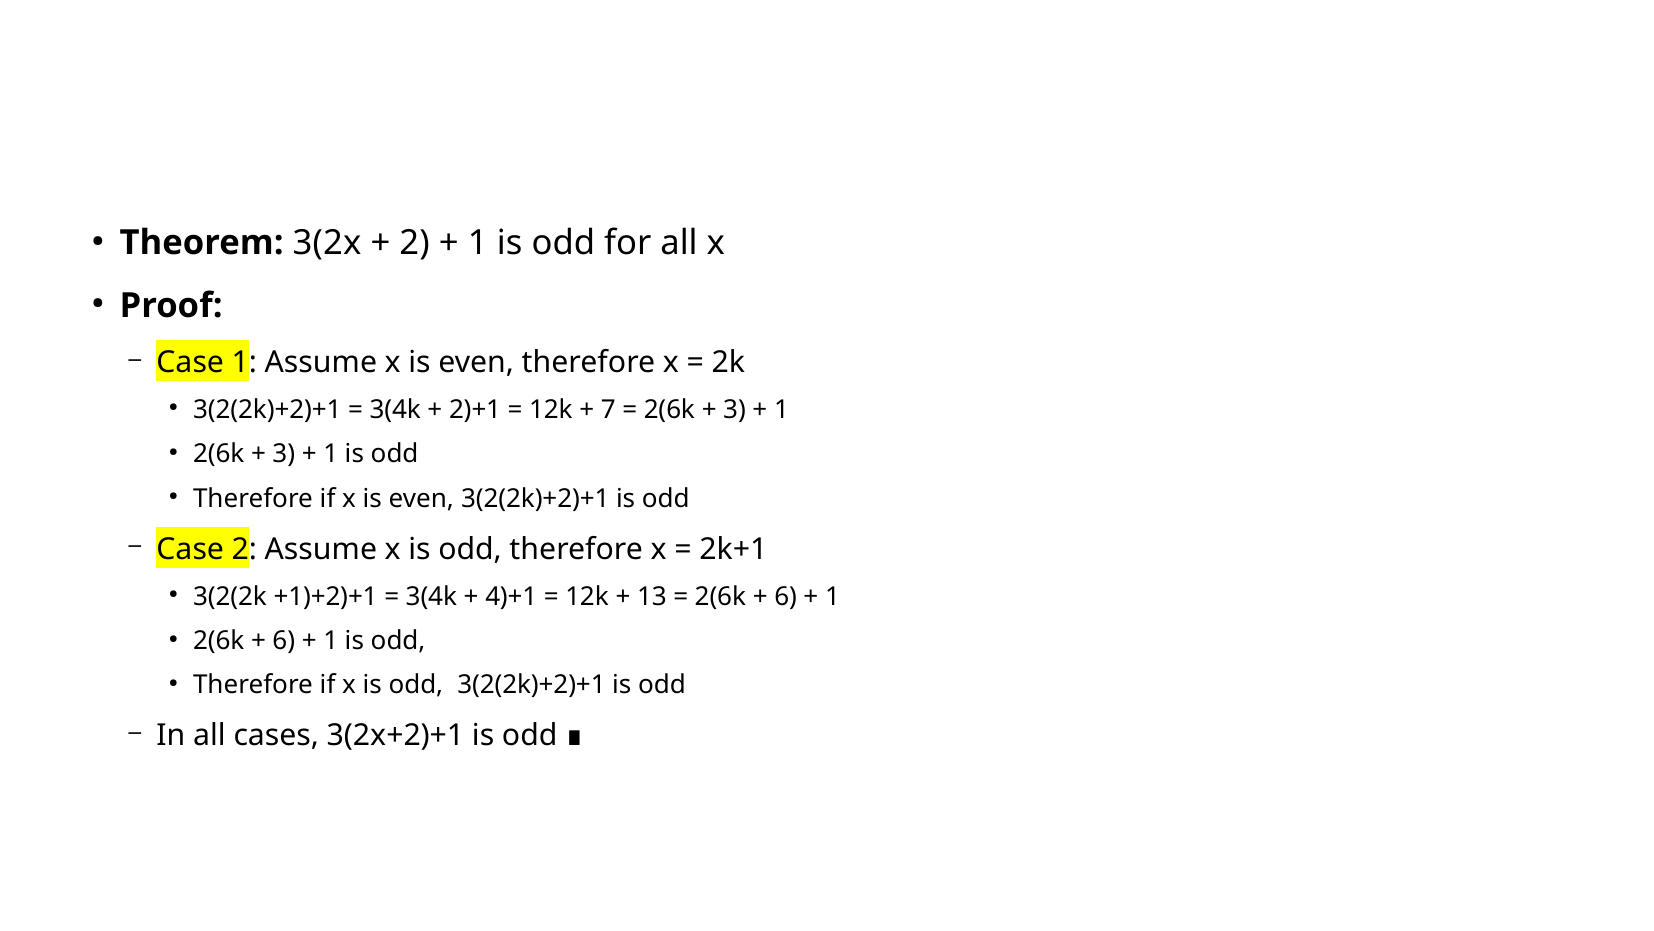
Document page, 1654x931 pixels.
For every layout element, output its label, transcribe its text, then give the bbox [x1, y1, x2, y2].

list Theorem: 3(2x + 2) + 1 is odd for all x Proof: Case 1: Assume x is even, therefore x = 2k 3(2(2k)+2)+1 = 3(4k + 2)+1 = 12k + 7 = 2(6k + 3) + 1 2(6k + 3) + 1 is odd Therefore if x is even, 3(2(2k)+2)+1 is odd Case 2: Assume x is odd, therefore x = 2k+1 3(2(2k +1)+2)+1 = 3(4k + 4)+1 = 12k + 13 = 2(6k + 6) + 1 2(6k + 6) + 1 is odd, Therefore if x is odd, 3(2(2k)+2)+1 is odd In all cases, 3(2x+2)+1 is odd ∎ [82, 217, 1571, 758]
